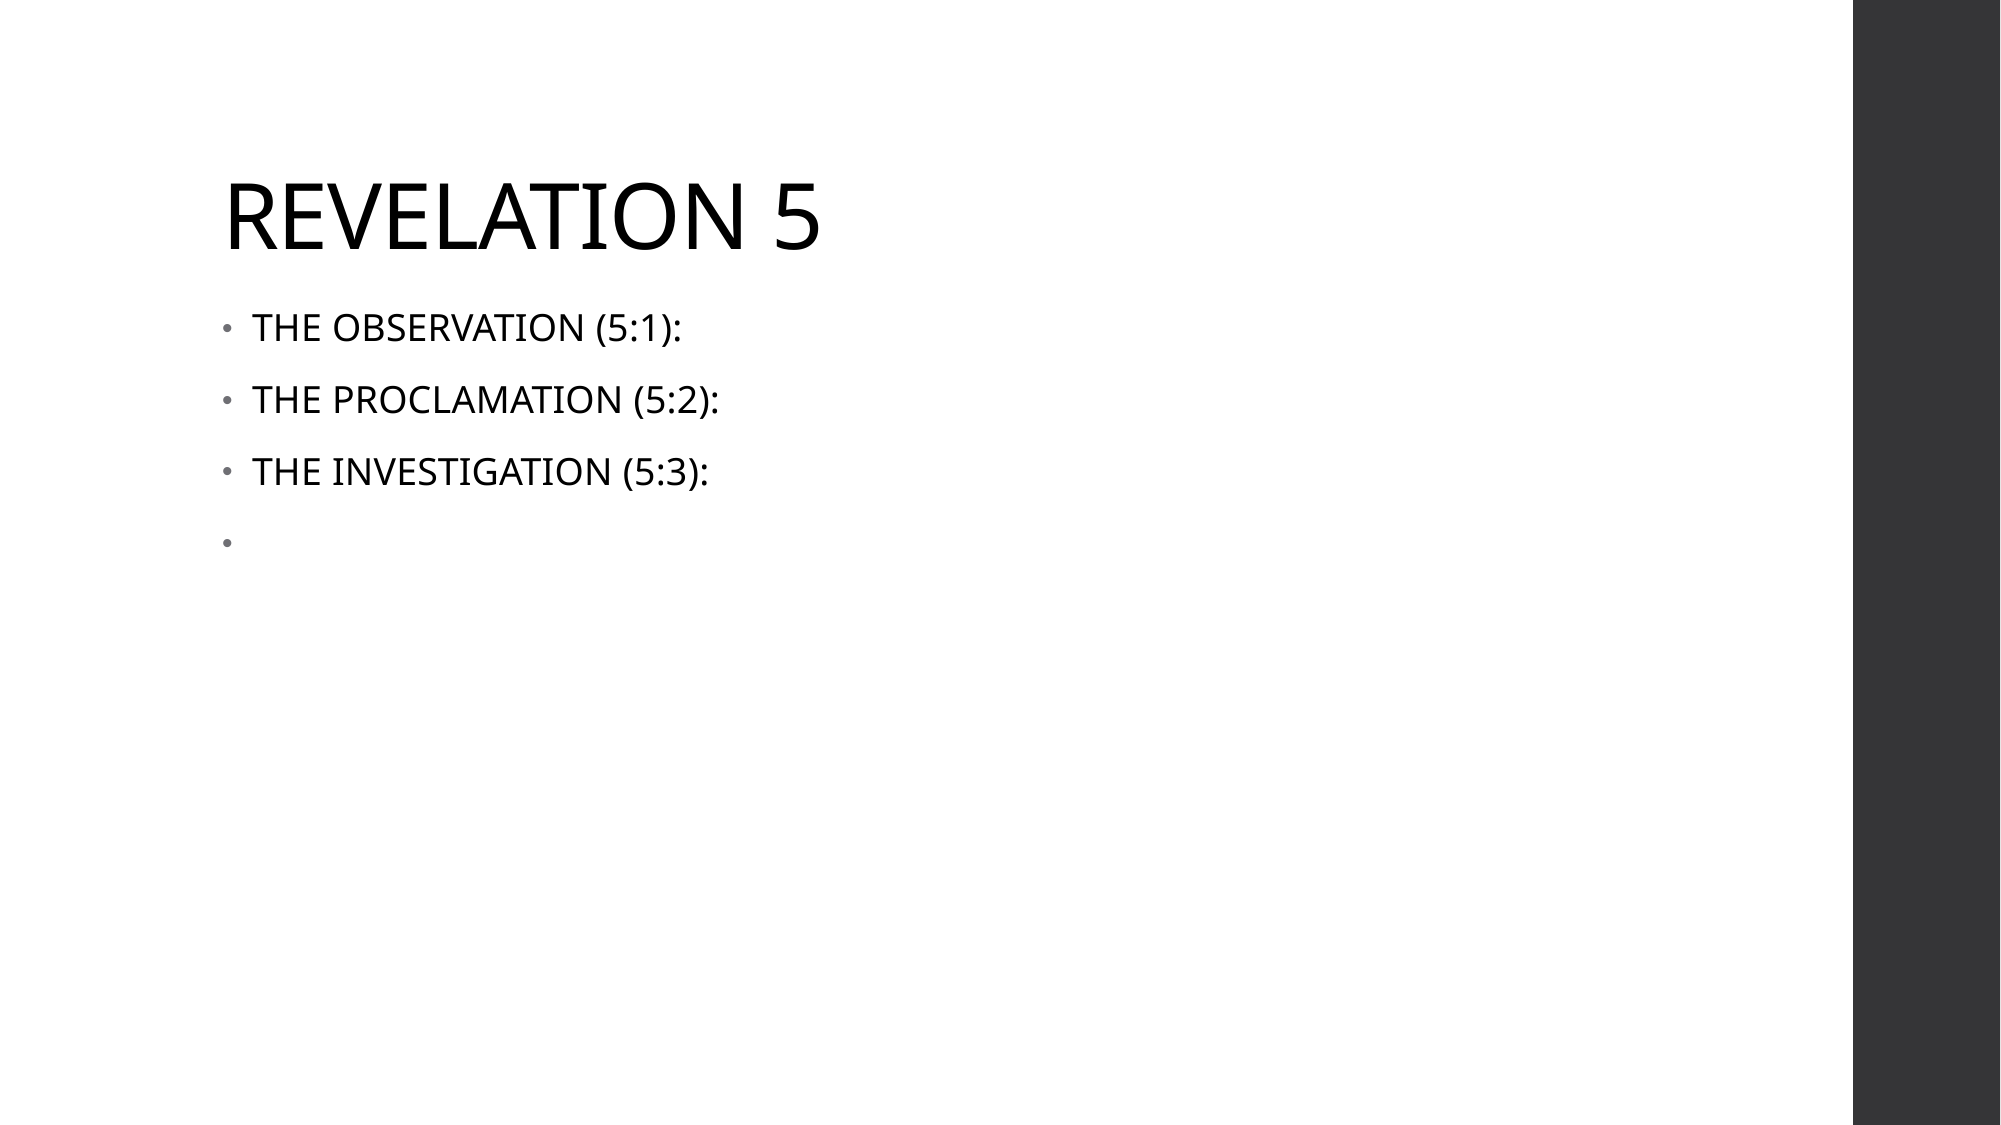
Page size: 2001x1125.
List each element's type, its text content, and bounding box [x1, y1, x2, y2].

title REVELATION 5 [206, 60, 1797, 278]
list THE OBSERVATION (5:1): THE PROCLAMATION (5:2): THE INVESTIGATION (5:3): [206, 299, 1617, 1014]
